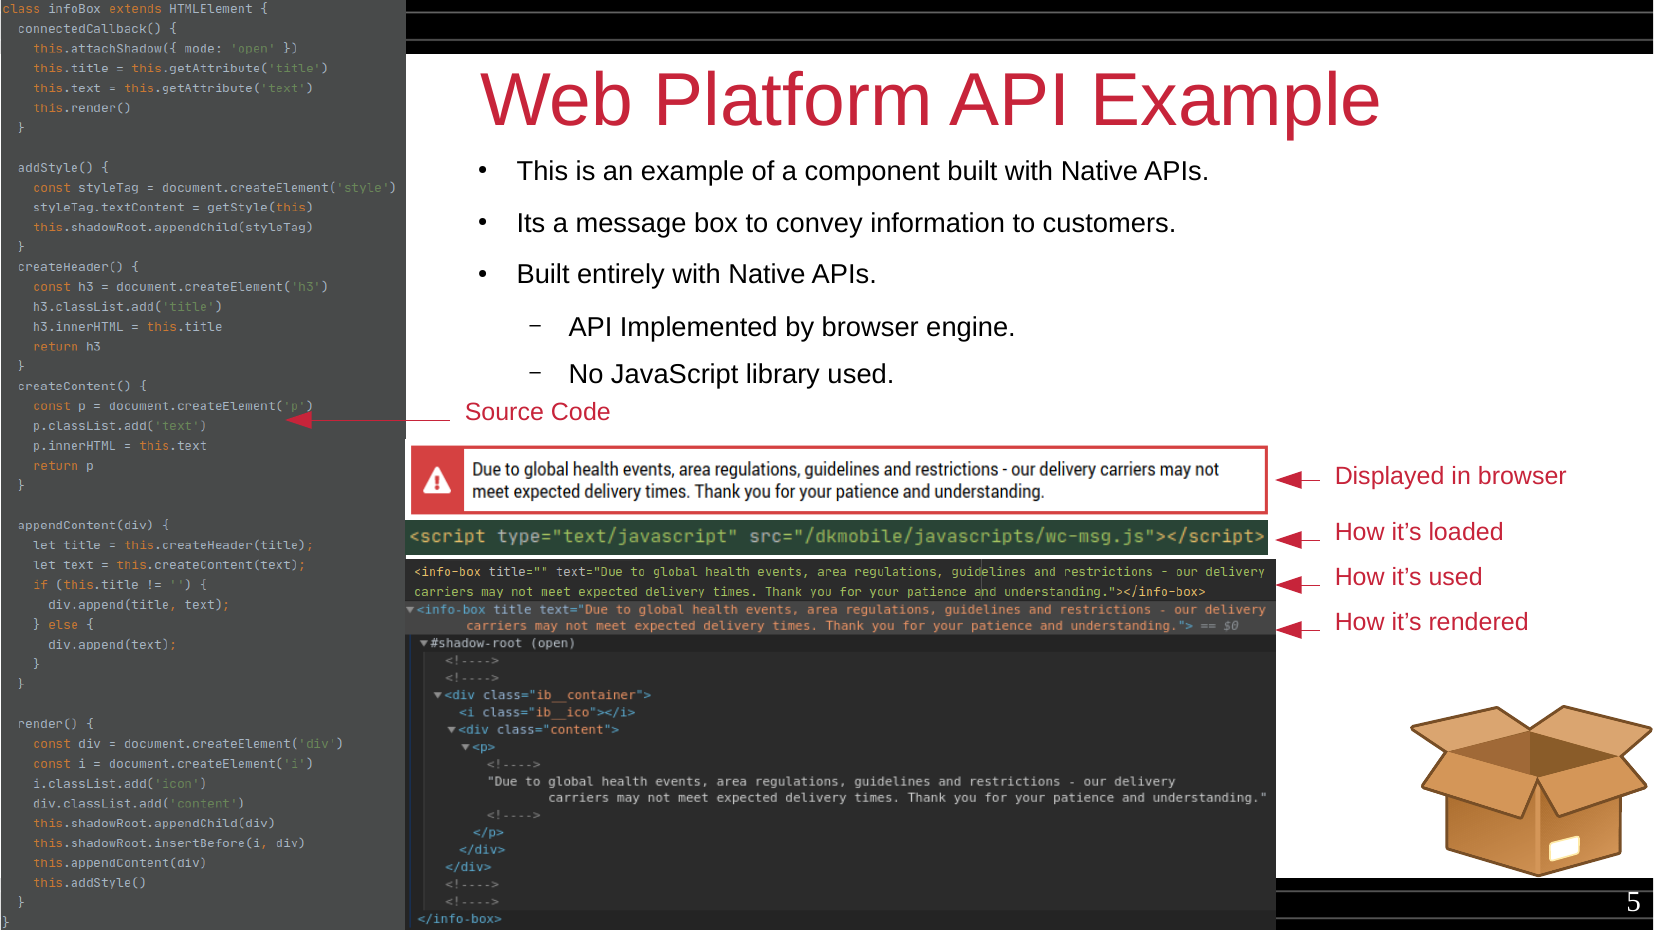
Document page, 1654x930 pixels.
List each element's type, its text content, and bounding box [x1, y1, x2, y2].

text_box Displayed in browser [1320, 454, 1606, 526]
text_box Source Code [450, 390, 631, 436]
picture [0, 0, 1654, 930]
title Web Platform API Example [480, 15, 1653, 184]
text_box How it’s used [1320, 555, 1501, 600]
text_box How it’s rendered [1320, 600, 1576, 671]
text_box How it’s loaded [1320, 510, 1546, 581]
list This is an example of a component built with Native APIs. Its a message box to convey information to customers. Built entirely with Native APIs. API Implemented by browser engine. No JavaScript library used. [465, 155, 1261, 391]
